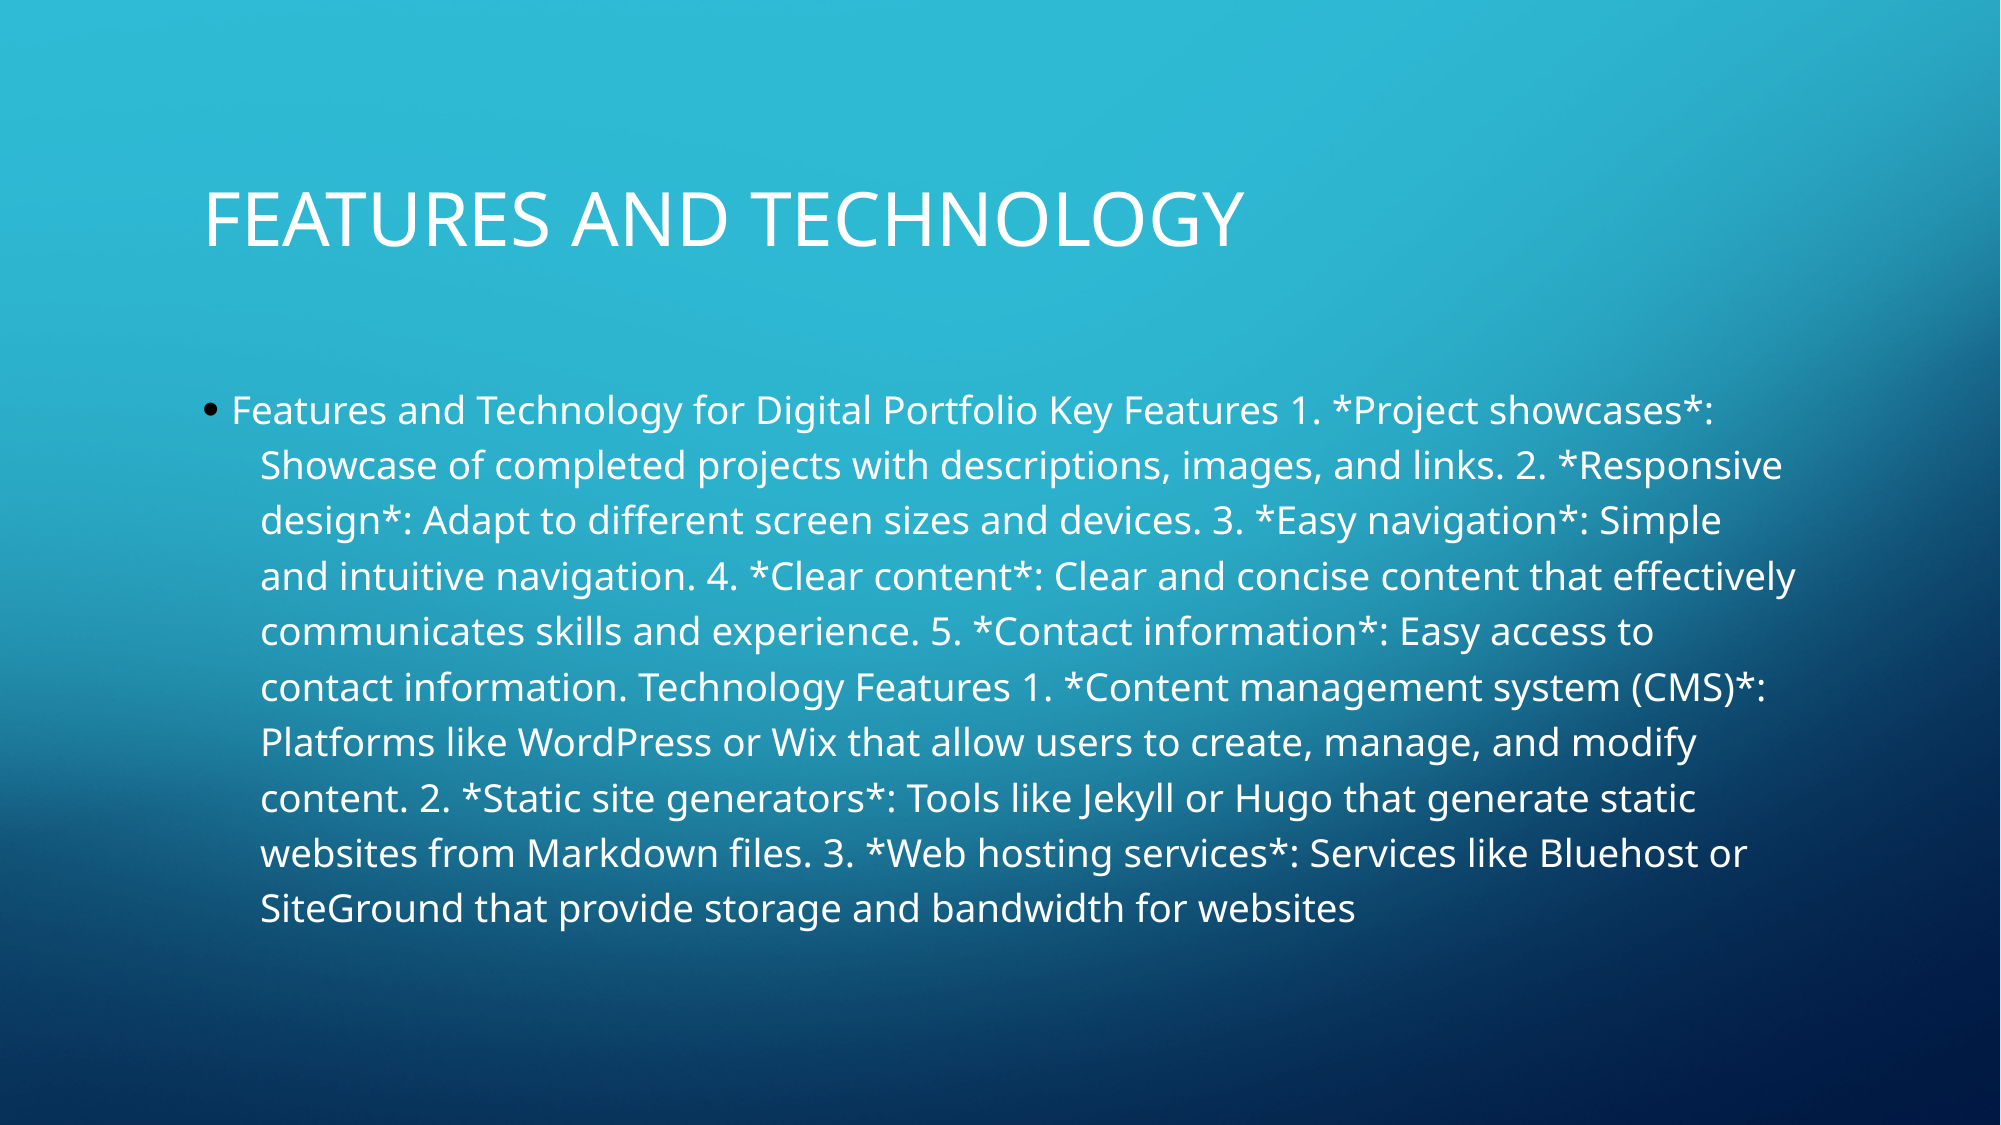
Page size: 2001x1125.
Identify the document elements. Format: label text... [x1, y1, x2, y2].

title FEATURES AND TECHNOLOGY [187, 101, 1813, 344]
list Features and Technology for Digital Portfolio Key Features 1. *Project showcases*: Showcase of completed projects with descriptions, images, and links. 2. *Responsive design*: Adapt to different screen sizes and devices. 3. *Easy navigation*: Simple and intuitive navigation. 4. *Clear content*: Clear and concise content that effectively communicates skills and experience. 5. *Contact information*: Easy access to contact information. Technology Features 1. *Content management system (CMS)*: Platforms like WordPress or Wix that allow users to create, manage, and modify content. 2. *Static site generators*: Tools like Jekyll or Hugo that generate static websites from Markdown files. 3. *Web hosting services*: Services like Bluehost or SiteGround that provide storage and bandwidth for websites [187, 369, 1813, 951]
